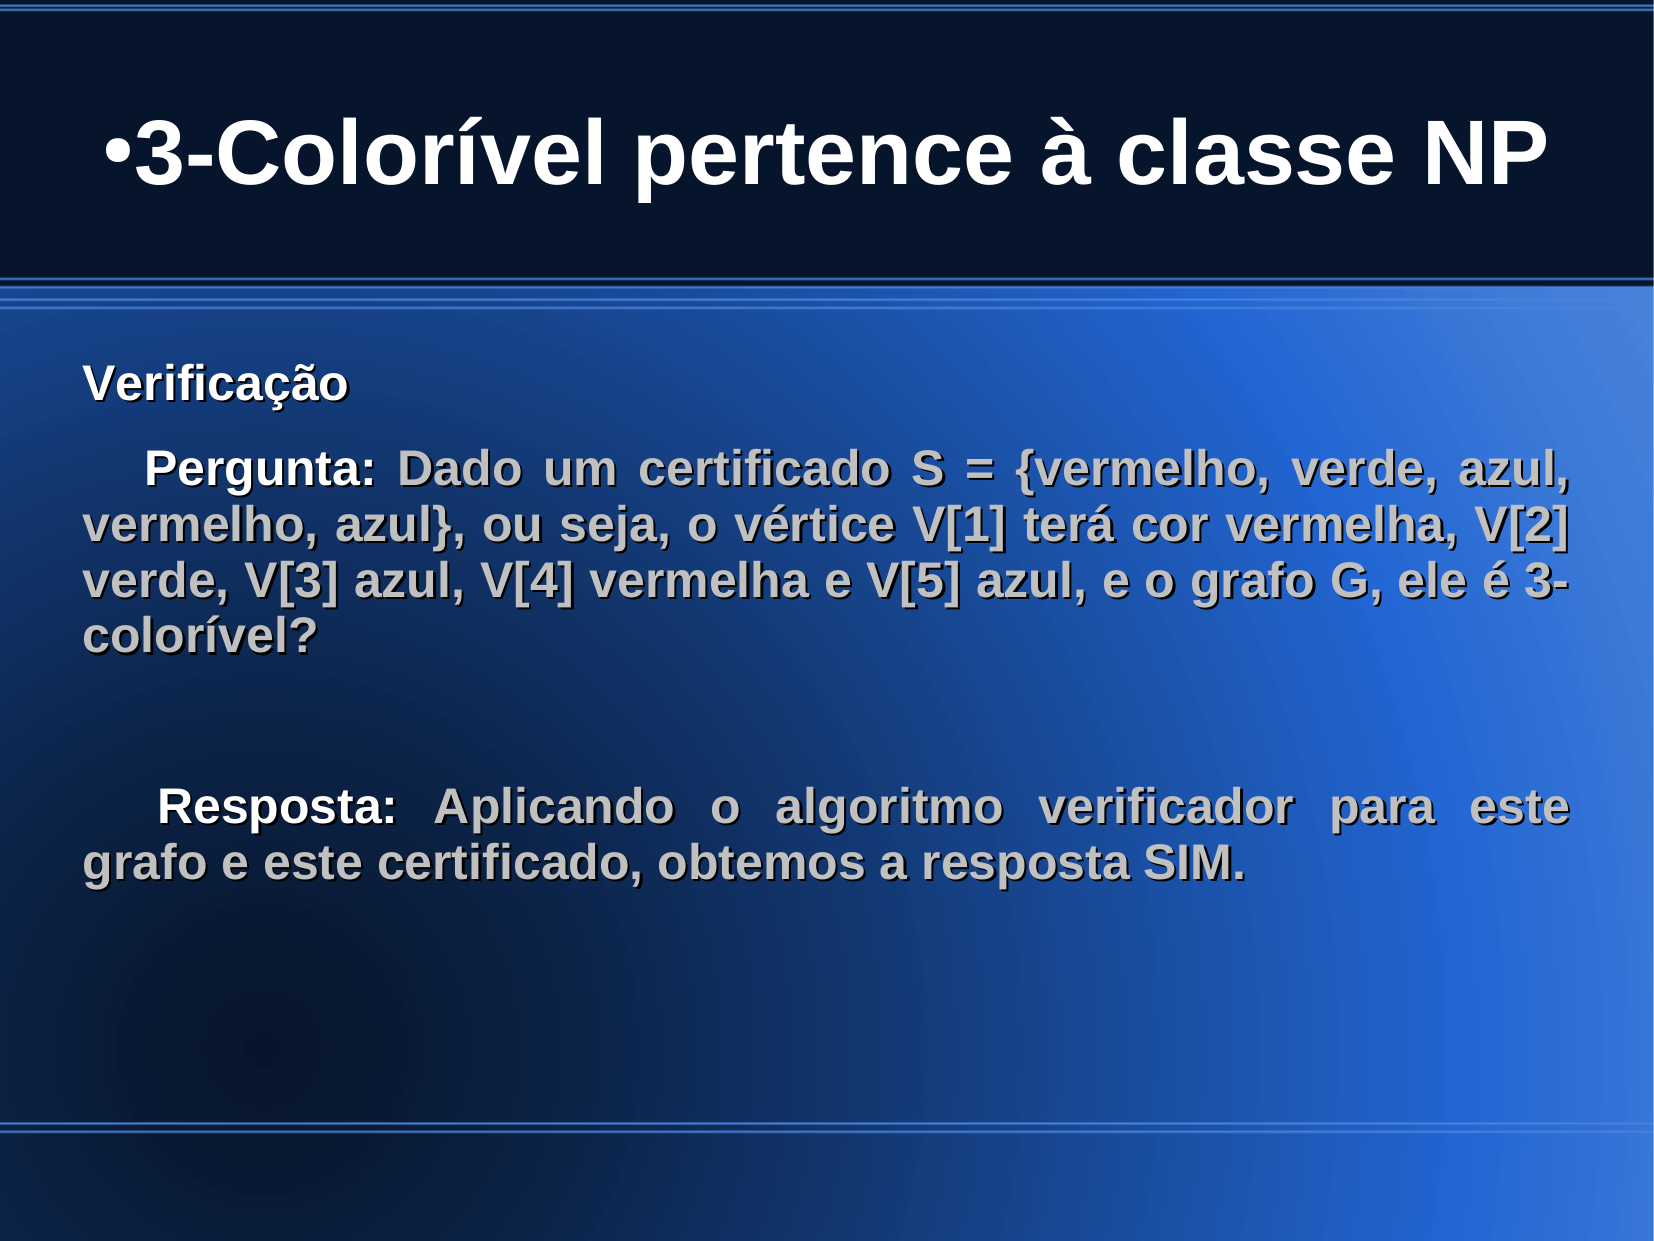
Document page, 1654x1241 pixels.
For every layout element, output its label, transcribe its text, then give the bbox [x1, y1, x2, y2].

picture [0, 0, 1654, 1241]
list Verificação Pergunta: Dado um certificado S = {vermelho, verde, azul, vermelho, azul}, ou seja, o vértice V[1] terá cor vermelha, V[2] verde, V[3] azul, V[4] vermelha e V[5] azul, e o grafo G, ele é 3-colorível? Resposta: Aplicando o algoritmo verificador para este grafo e este certificado, obtemos a resposta SIM. [82, 355, 1571, 1075]
title 3-Colorível pertence à classe NP [82, 49, 1571, 257]
